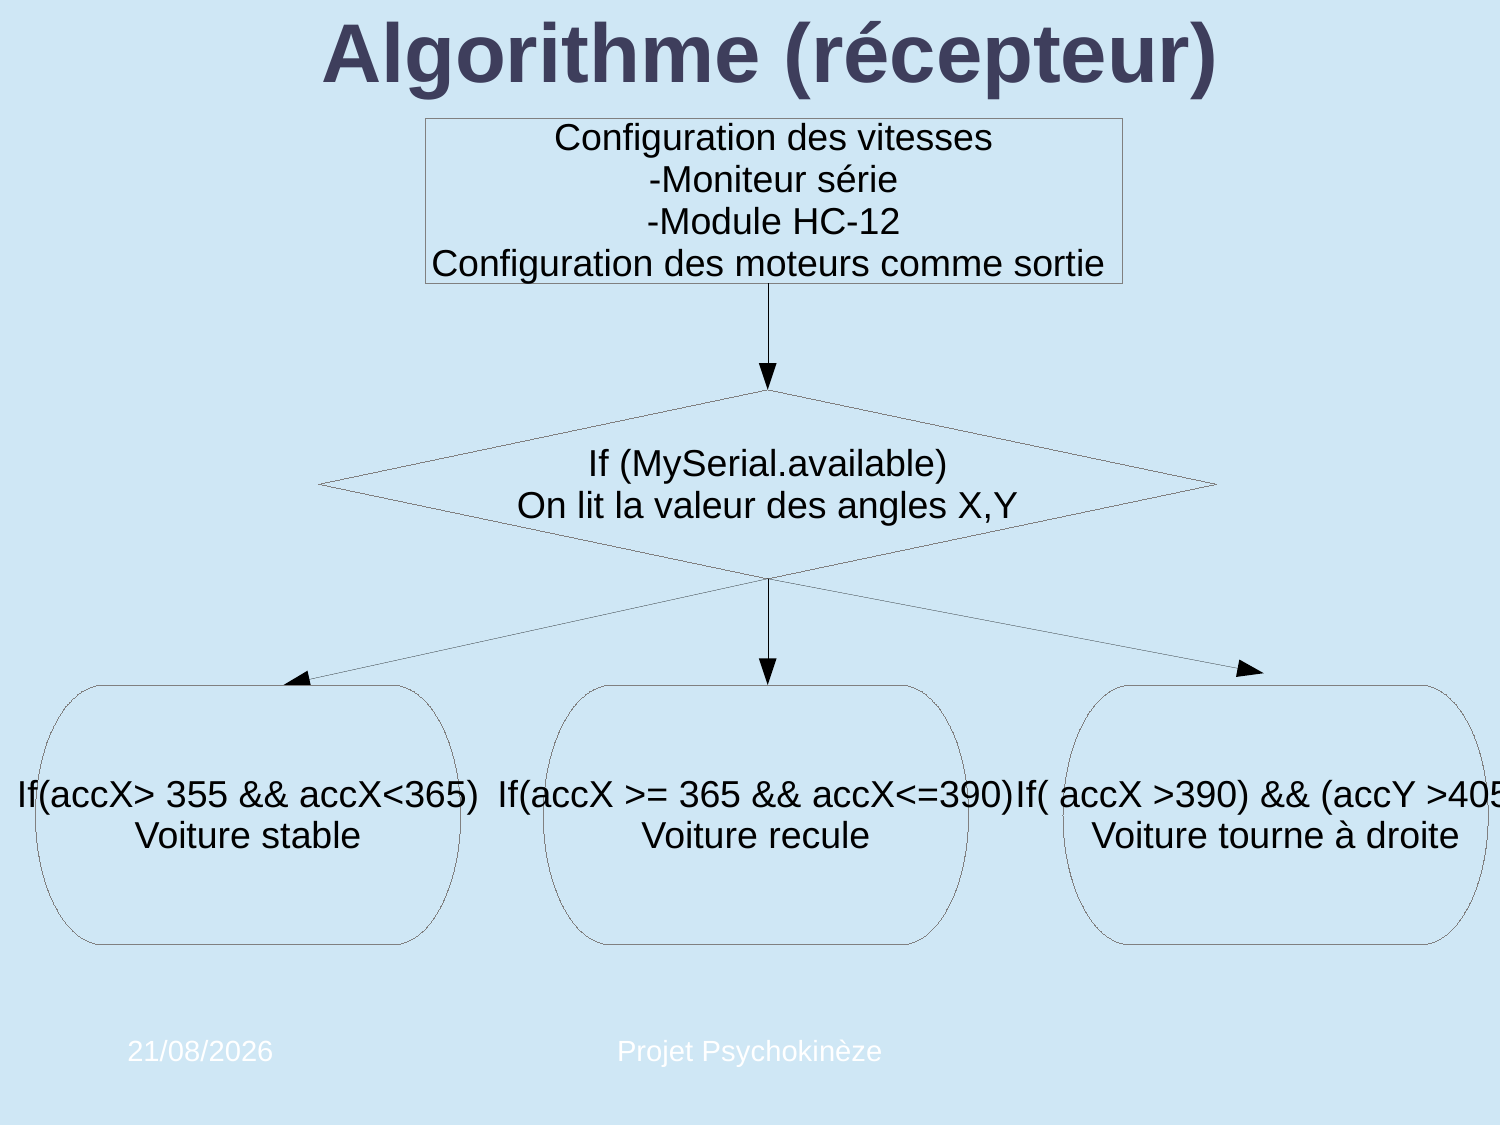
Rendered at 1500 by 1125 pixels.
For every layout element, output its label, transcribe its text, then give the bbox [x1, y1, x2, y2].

title Algorithme (récepteur) [63, 0, 1477, 130]
text_box Configuration des vitesses -Moniteur série -Module HC-12 Configuration des moteurs comme sortie [425, 118, 1123, 284]
text_box If( accX >390) && (accY >405)) Voiture tourne à droite [1062, 685, 1489, 945]
text_box If(accX >= 365 && accX<=390) Voiture recule [543, 685, 969, 945]
text_box If(accX> 355 && accX<365) Voiture stable [35, 685, 461, 945]
text_box If (MySerial.available) On lit la valeur des angles X,Y [318, 389, 1217, 579]
